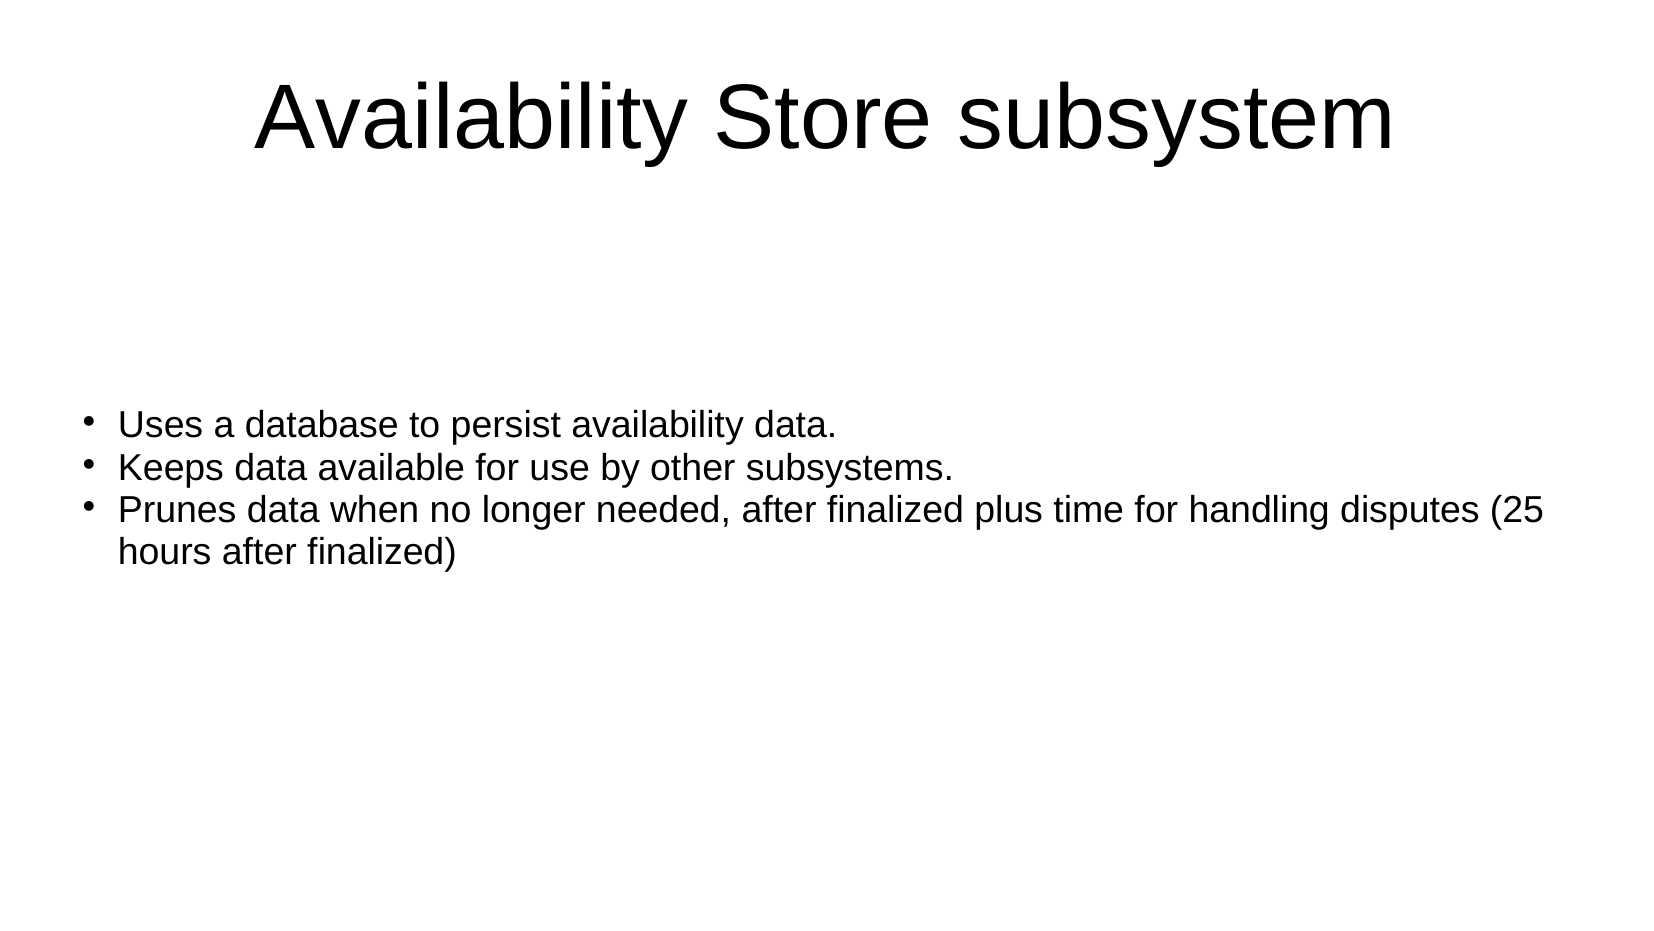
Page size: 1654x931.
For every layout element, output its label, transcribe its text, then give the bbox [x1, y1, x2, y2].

subtitle Uses a database to persist availability data. Keeps data available for use by other subsystems. Prunes data when no longer needed, after finalized plus time for handling disputes (25 hours after finalized) [82, 217, 1571, 758]
title Availability Store subsystem [82, 36, 1571, 193]
